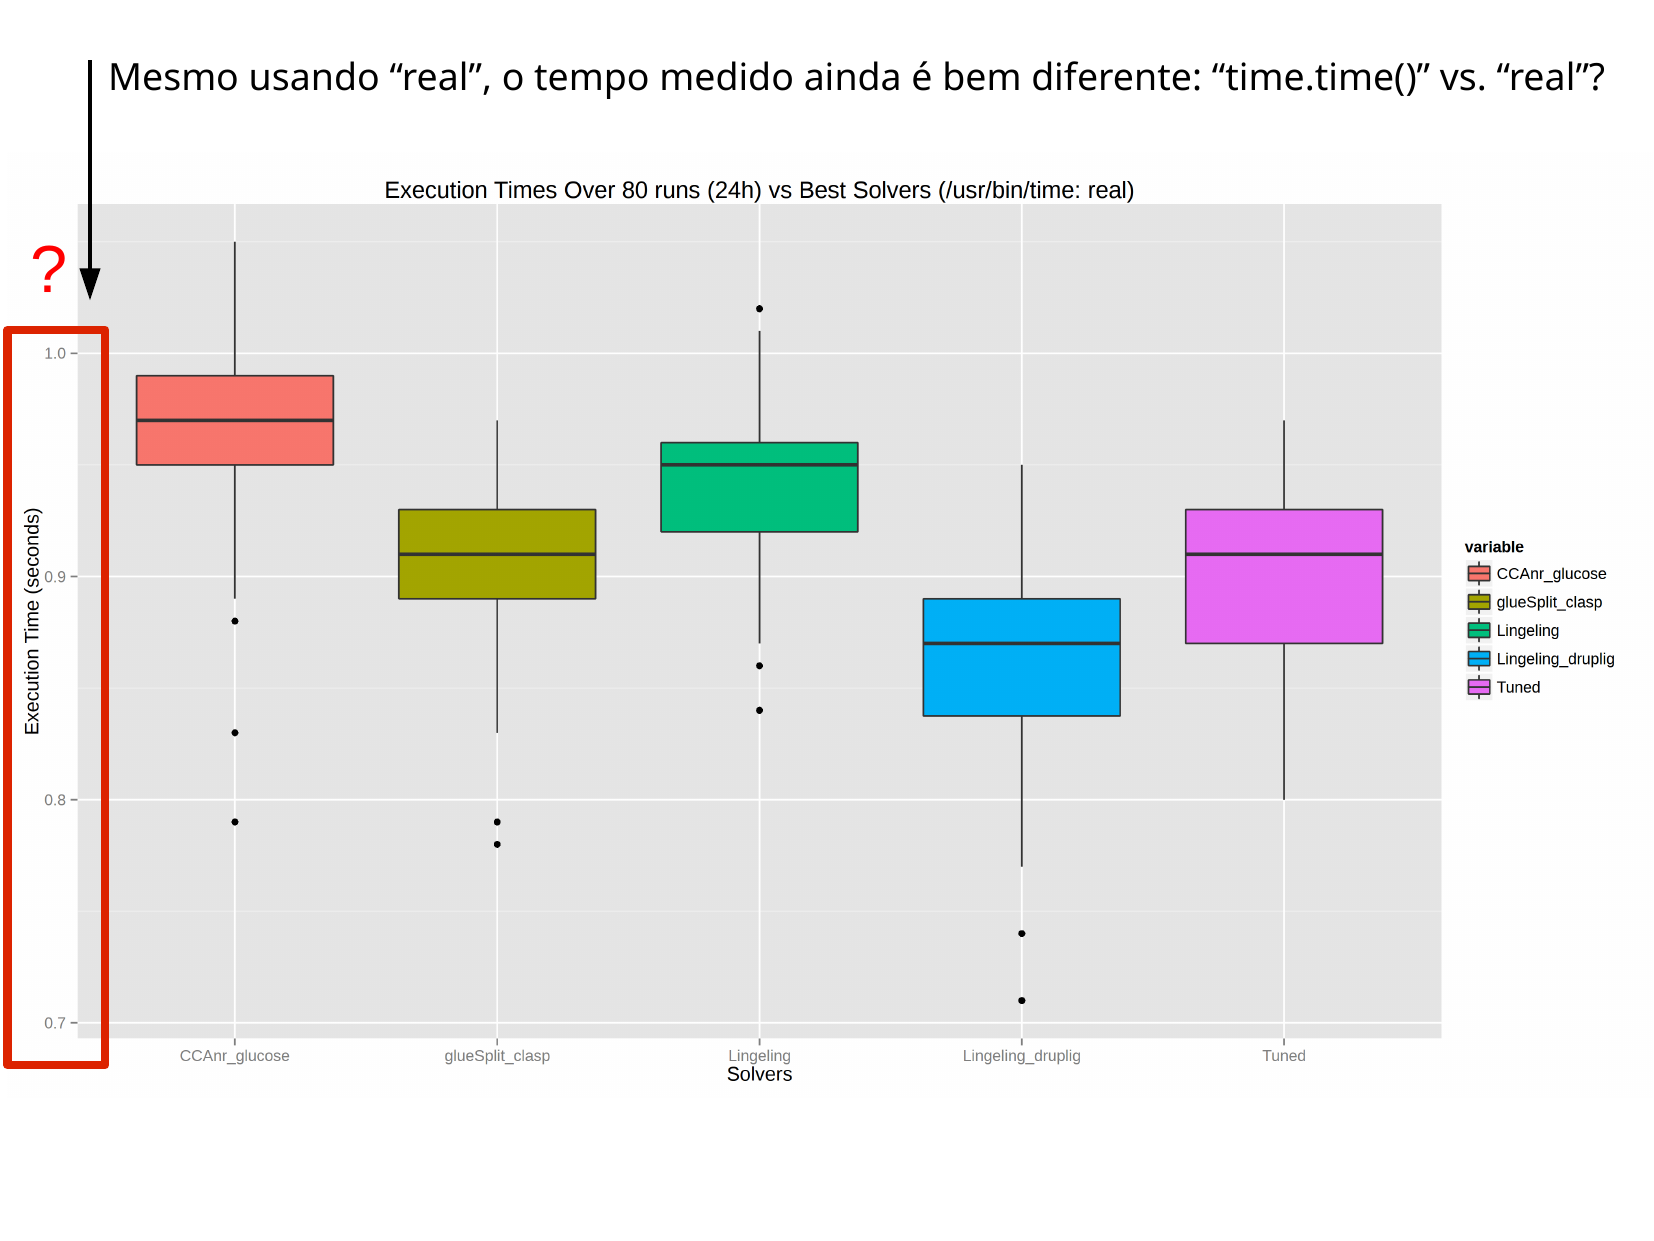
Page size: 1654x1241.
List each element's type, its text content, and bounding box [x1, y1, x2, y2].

picture [12, 334, 101, 1061]
text_box Mesmo usando “real”, o tempo medido ainda é bem diferente: “time.time()” vs. “real”? [93, 42, 1463, 106]
picture [7, 152, 1654, 1098]
text_box ? [15, 225, 90, 316]
